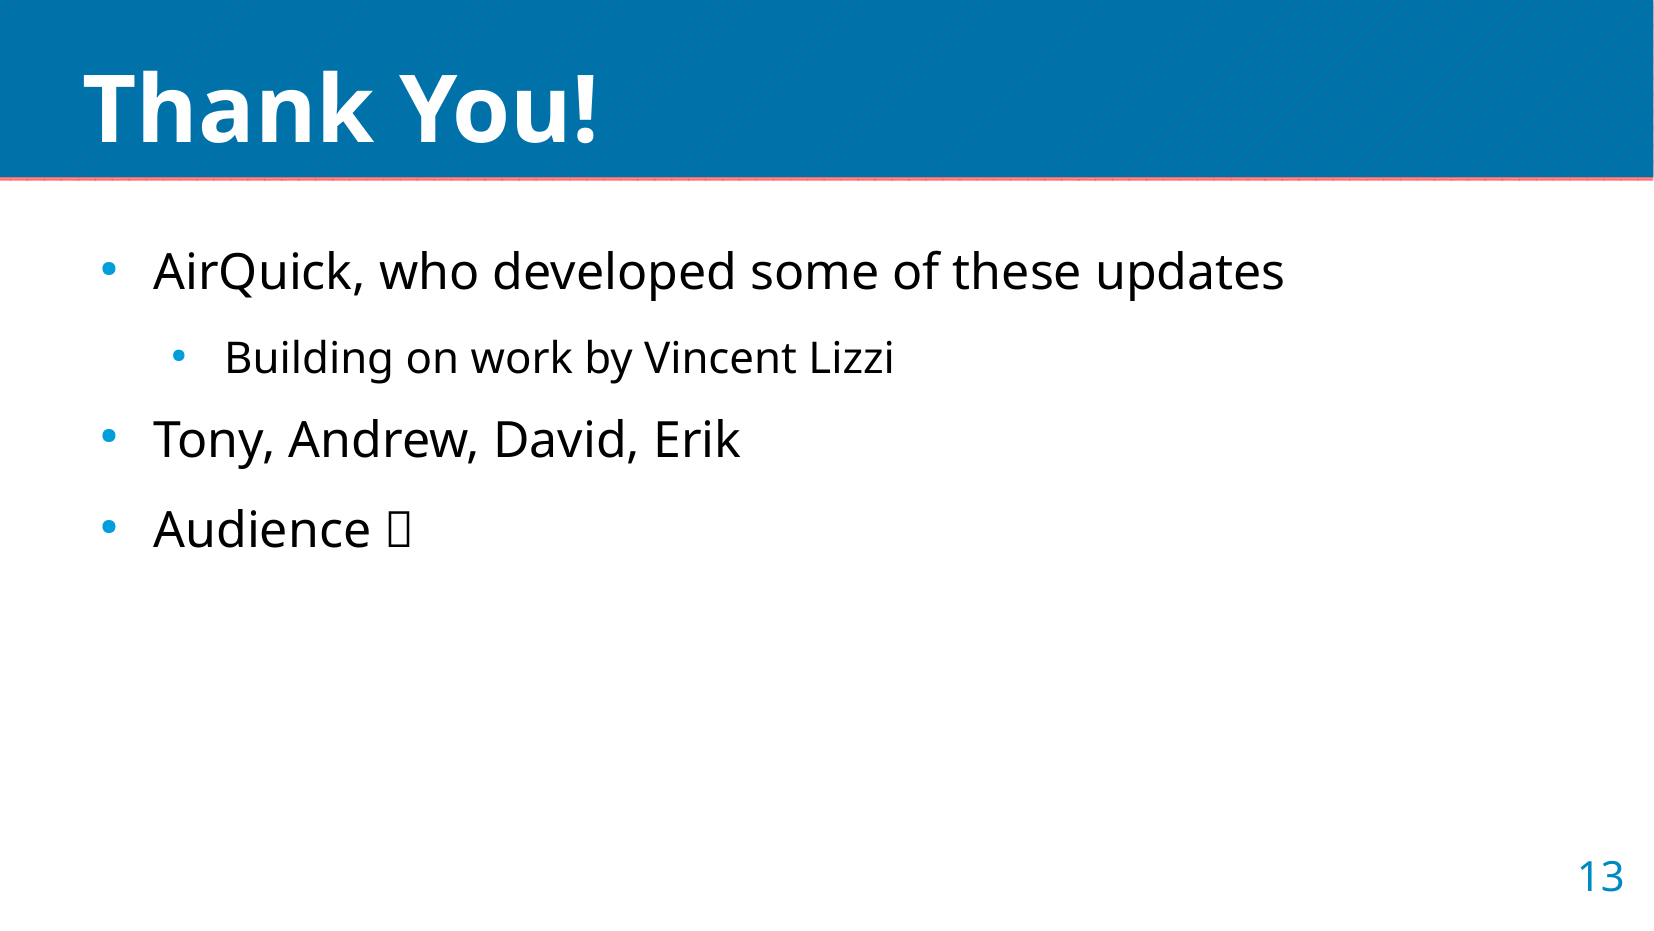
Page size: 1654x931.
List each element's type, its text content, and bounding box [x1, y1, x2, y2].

title Thank You! [82, 14, 1571, 171]
list AirQuick, who developed some of these updates Building on work by Vincent Lizzi Tony, Andrew, David, Erik Audience  [82, 236, 1563, 811]
